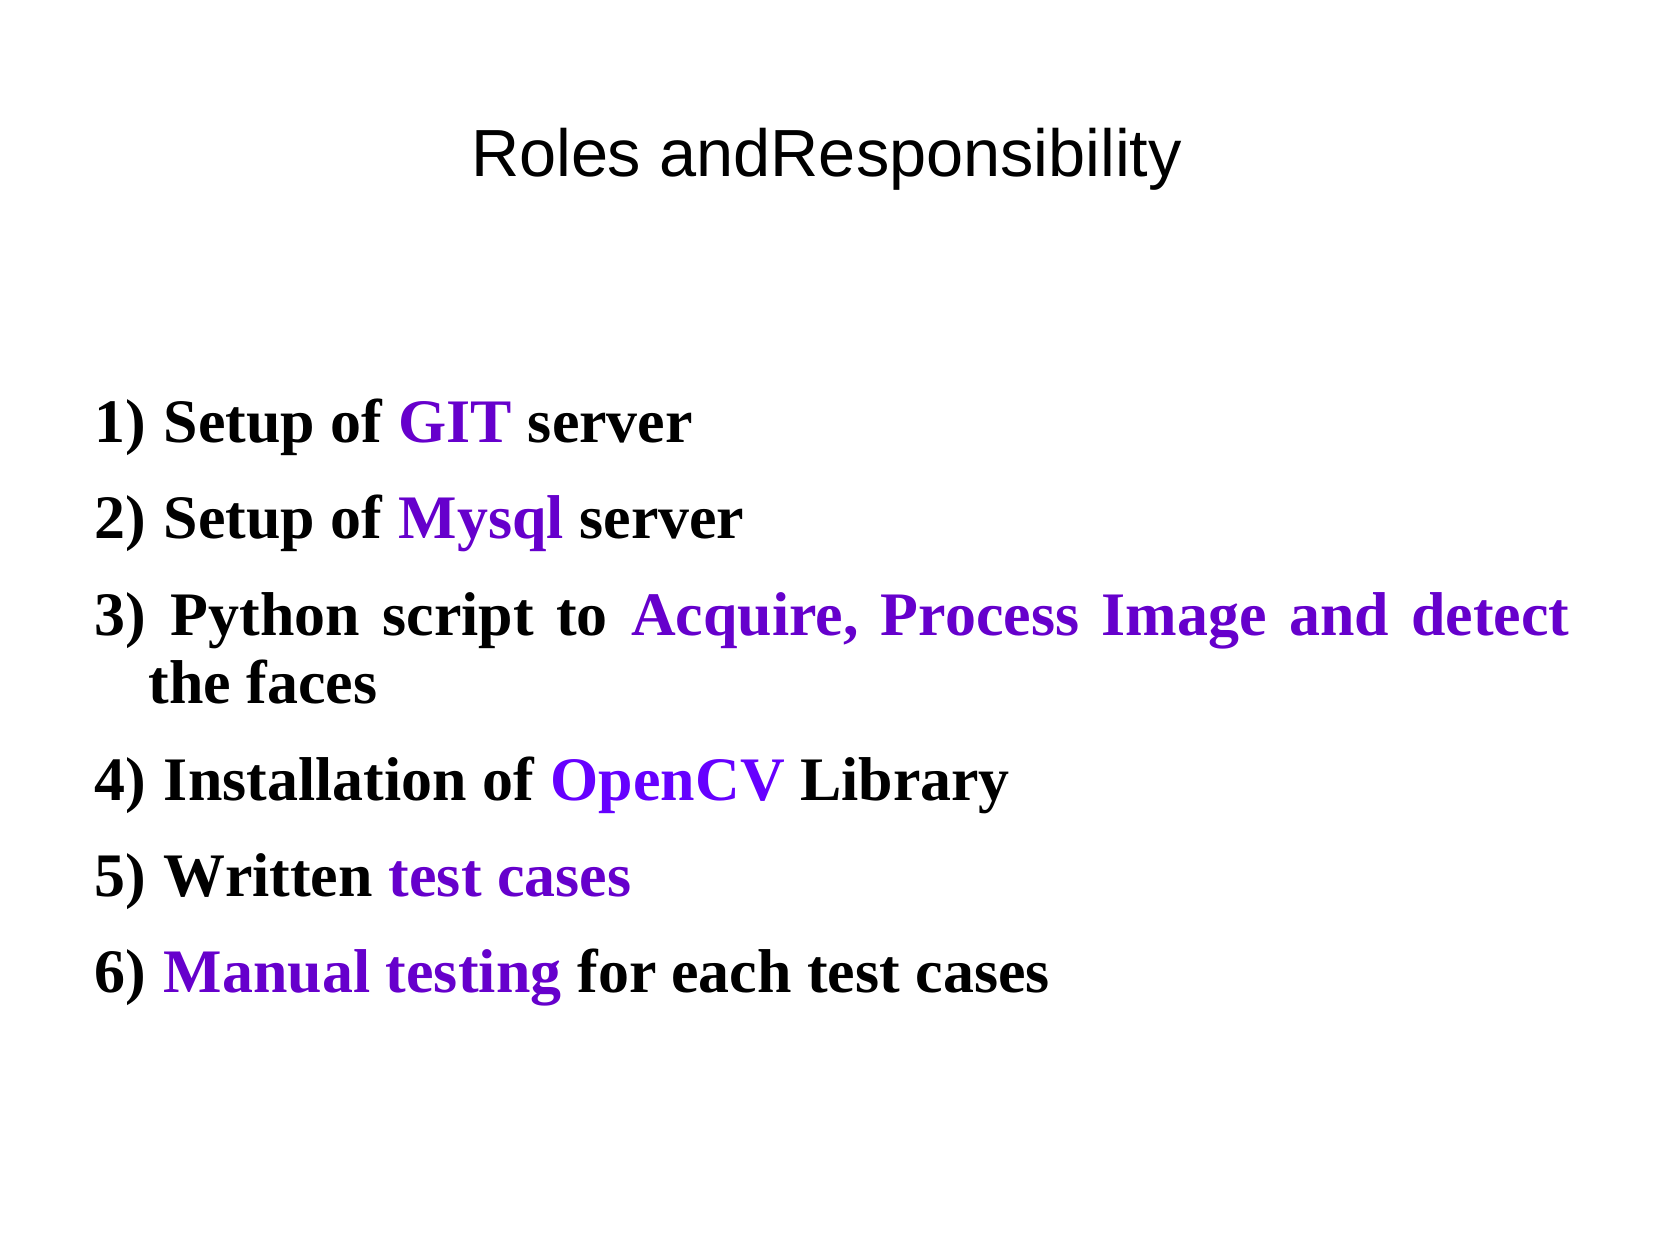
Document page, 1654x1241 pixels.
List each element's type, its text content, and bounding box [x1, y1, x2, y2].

title Roles andResponsibility [82, 49, 1571, 257]
list Setup of GIT server Setup of Mysql server Python script to Acquire, Process Image and detect the faces Installation of OpenCV Library Written test cases Manual testing for each test cases [82, 290, 1571, 1010]
